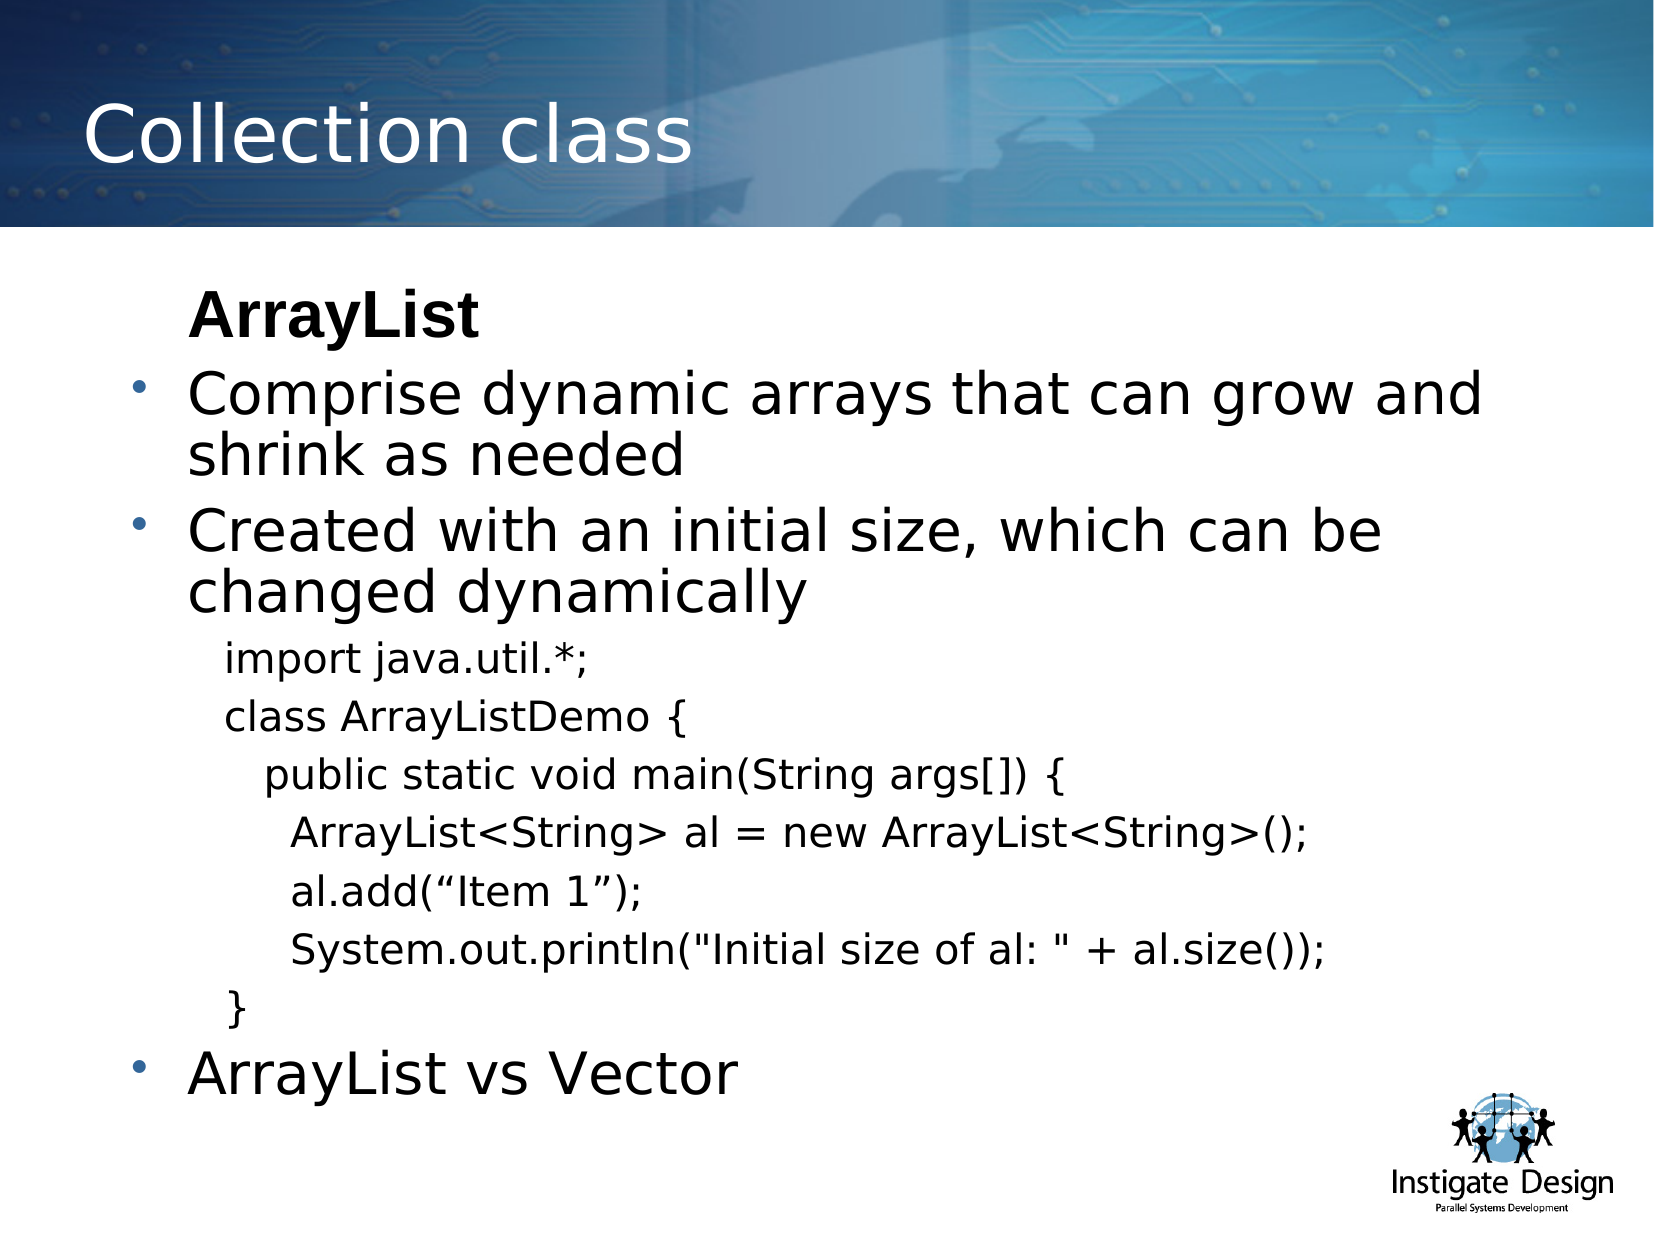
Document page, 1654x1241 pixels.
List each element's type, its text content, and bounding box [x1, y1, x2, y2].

picture [1564, 1093, 1613, 1213]
list ArrayList Comprise dynamic arrays that can grow and shrink as needed Created with an initial size, which can be changed dynamically import java.util.*; class ArrayListDemo { public static void main(String args[]) { ArrayList<String> al = new ArrayList<String>(); al.add(“Item 1”); System.out.println("Initial size of al: " + al.size()); } ArrayList vs Vector [75, 284, 1564, 1241]
picture [0, 0, 1654, 227]
title Collection class [82, 49, 1570, 228]
